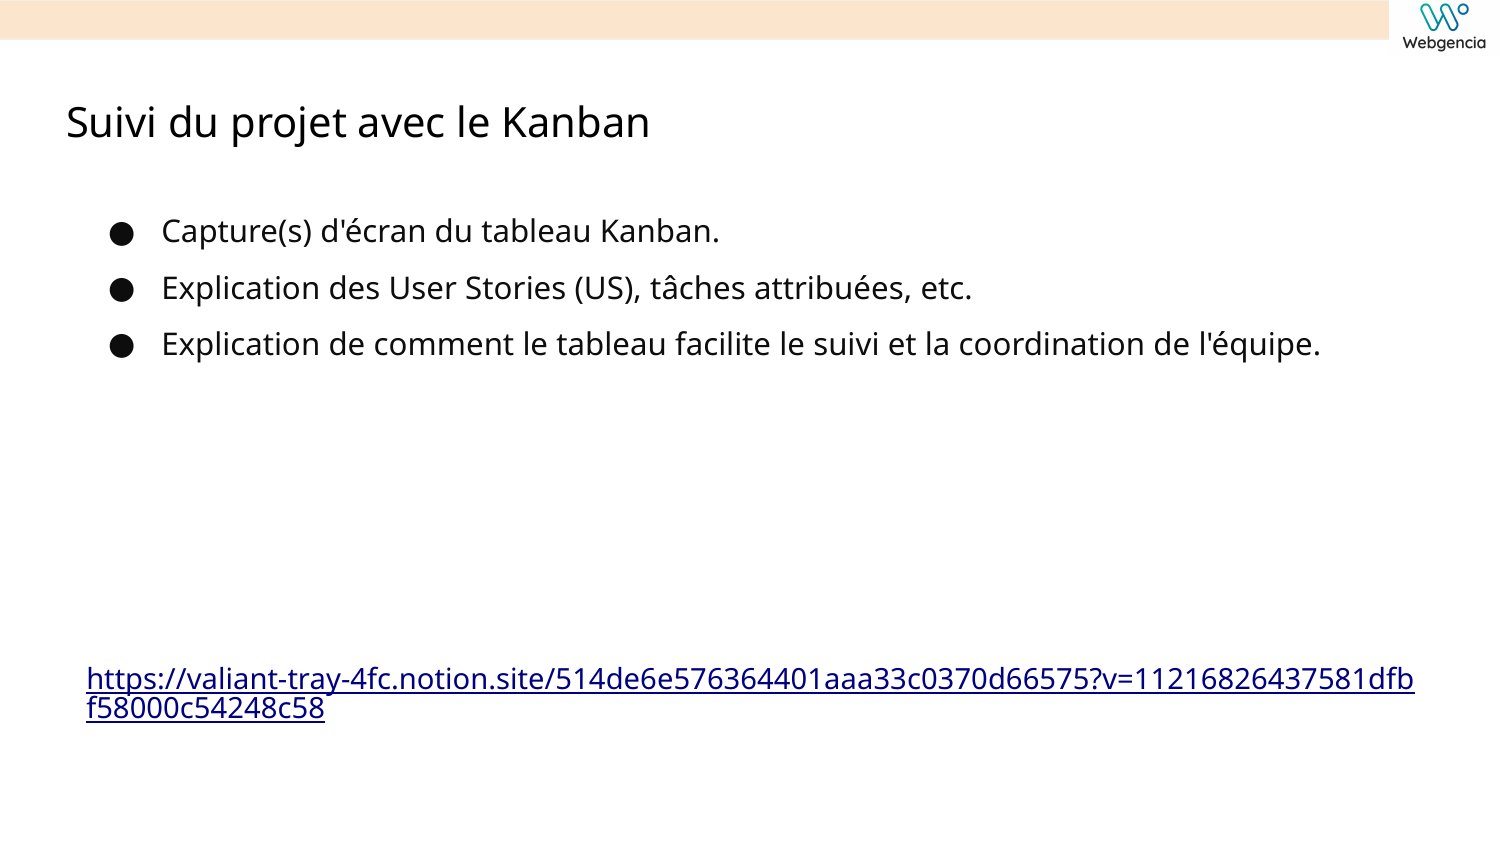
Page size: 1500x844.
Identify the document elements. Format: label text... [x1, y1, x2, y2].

list [51, 189, 1449, 750]
text_box [0, 0, 1389, 40]
picture [1389, 0, 1500, 56]
title Suivi du projet avec le Kanban [51, 72, 1449, 167]
text_box Capture(s) d'écran du tableau Kanban. Explication des User Stories (US), tâches attribuées, etc. Explication de comment le tableau facilite le suivi et la coordination de l'équipe. https://valiant-tray-4fc.notion.site/514de6e576364401aaa33c0370d66575?v=11216826437581dfbf58000c54248c58 [71, 177, 1437, 716]
